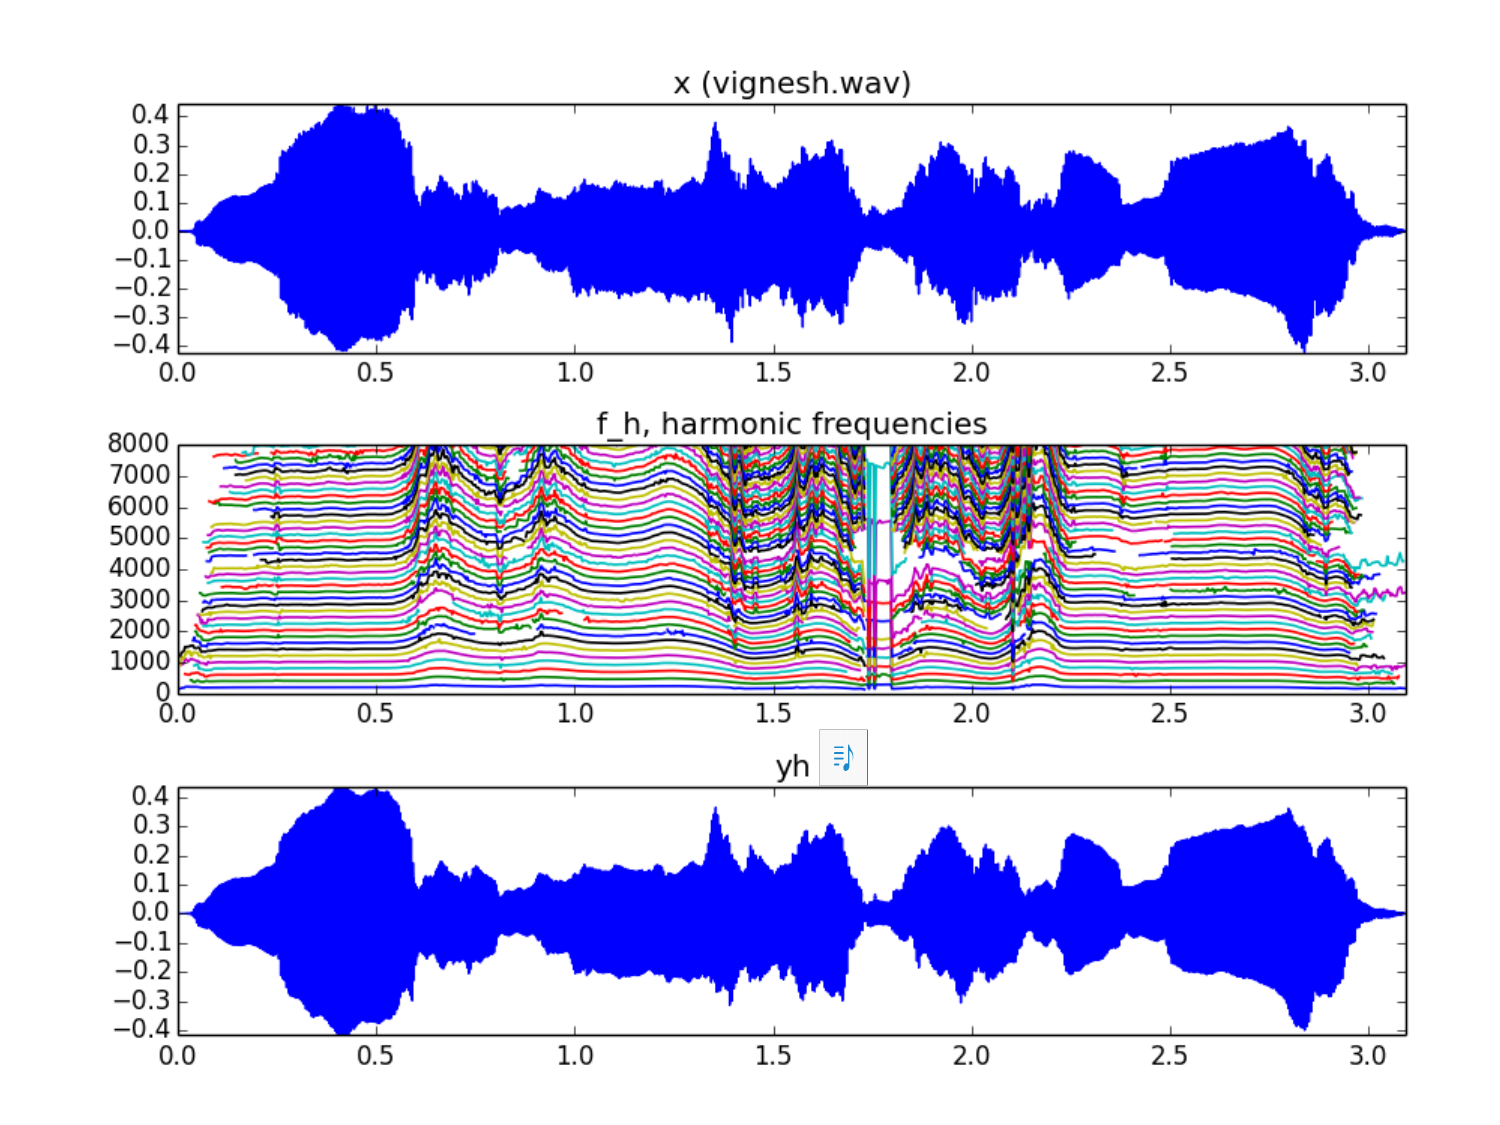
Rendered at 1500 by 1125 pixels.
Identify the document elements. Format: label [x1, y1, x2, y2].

picture [82, 44, 1433, 1095]
text_box [819, 728, 869, 786]
